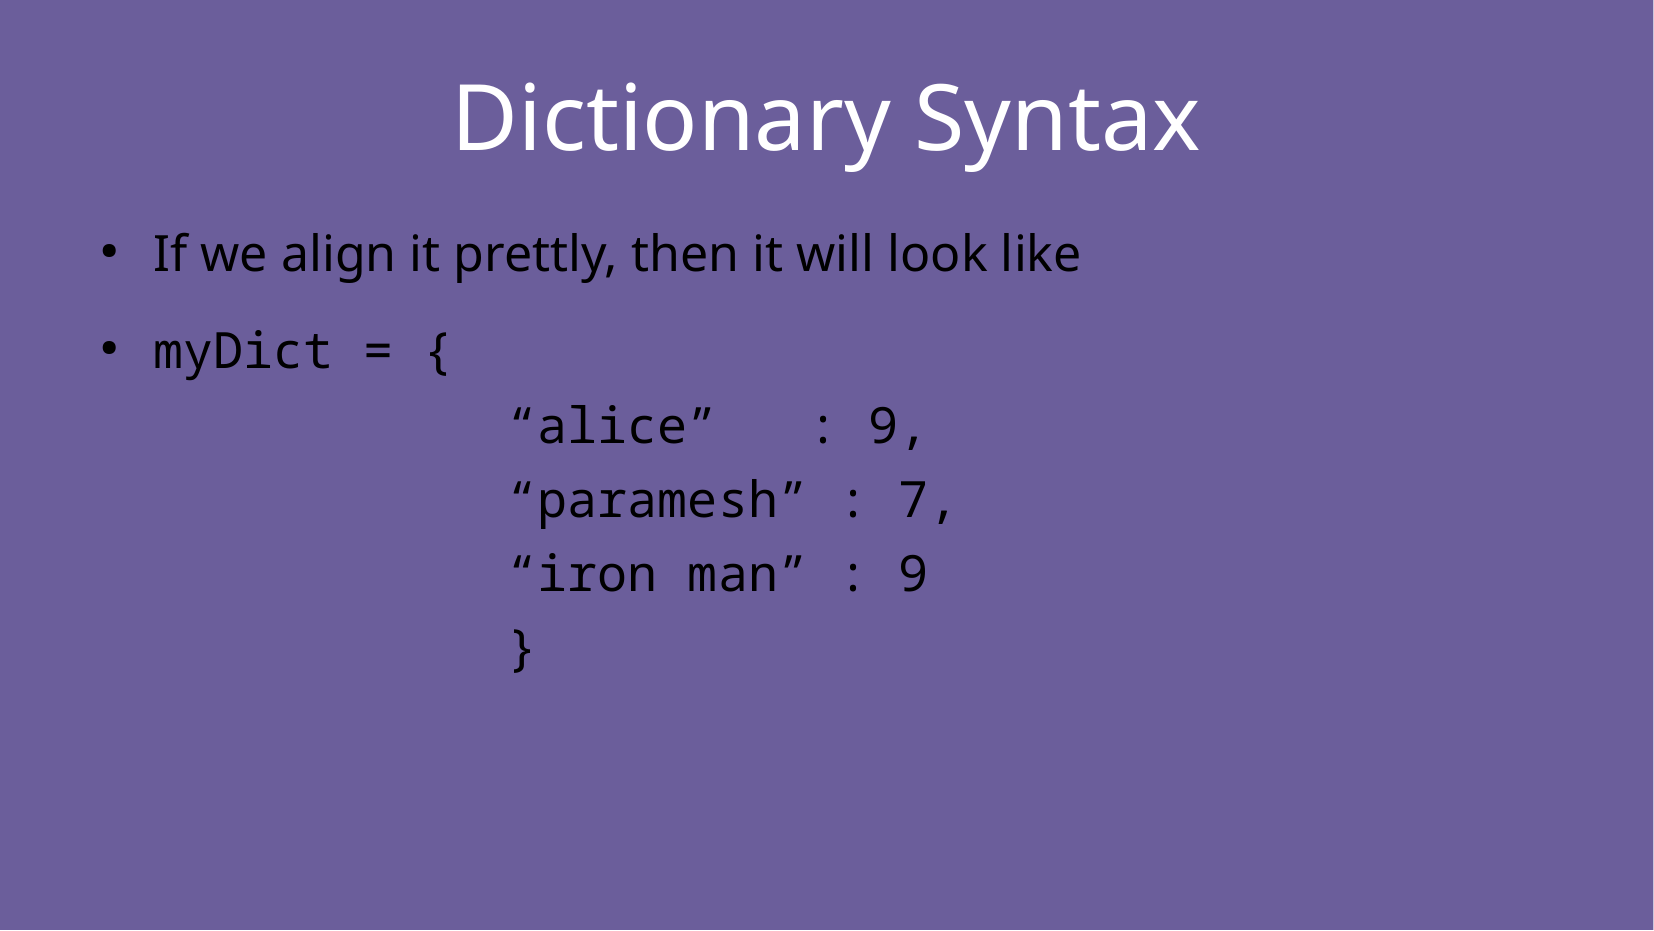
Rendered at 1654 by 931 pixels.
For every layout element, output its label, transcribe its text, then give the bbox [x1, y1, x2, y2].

list If we align it prettly, then it will look like myDict = { “alice” : 9, “paramesh” : 7, “iron man” : 9 } [82, 217, 1571, 863]
title Dictionary Syntax [82, 37, 1571, 193]
